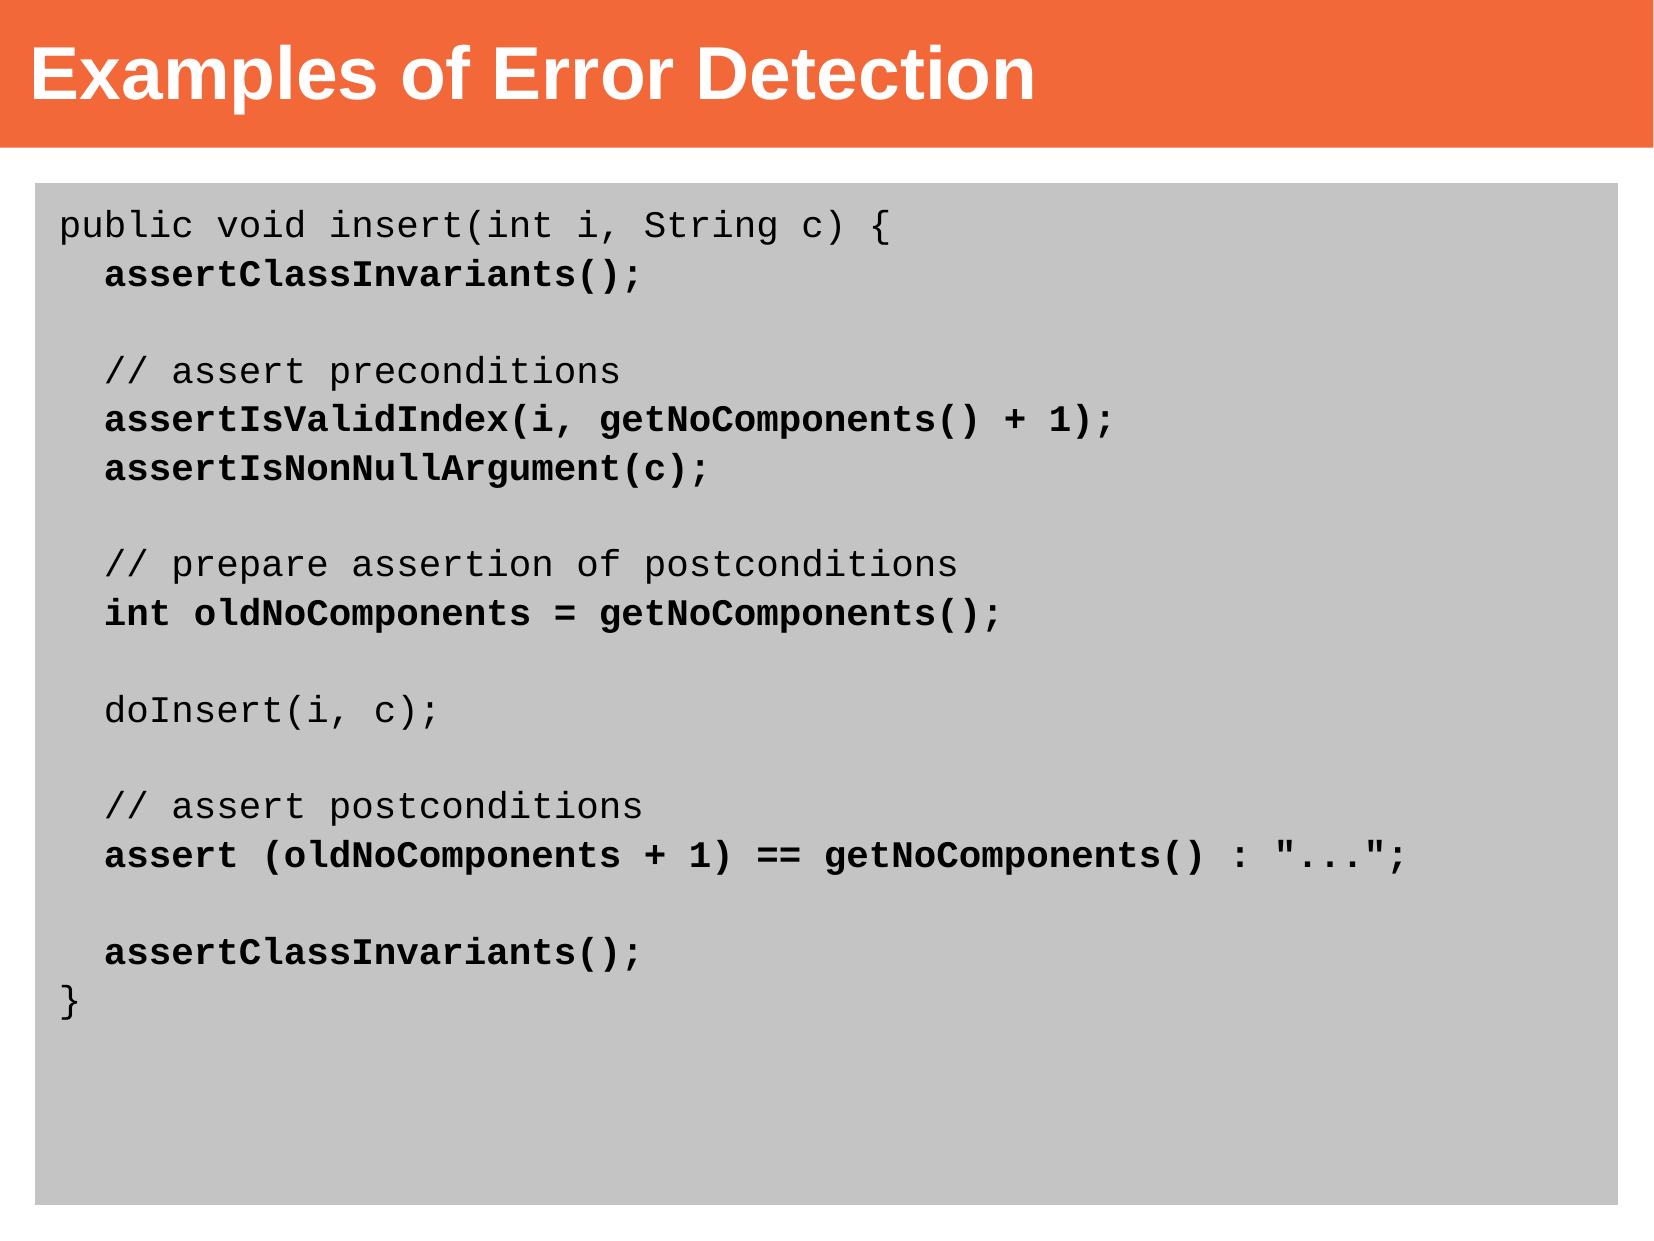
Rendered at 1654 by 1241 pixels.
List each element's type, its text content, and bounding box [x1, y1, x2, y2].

list public void insert(int i, String c) { assertClassInvariants(); // assert preconditions assertIsValidIndex(i, getNoComponents() + 1); assertIsNonNullArgument(c); // prepare assertion of postconditions int oldNoComponents = getNoComponents(); doInsert(i, c); // assert postconditions assert (oldNoComponents + 1) == getNoComponents() : "..."; assertClassInvariants(); } [29, 177, 1625, 1211]
title Examples of Error Detection [0, 0, 1654, 148]
